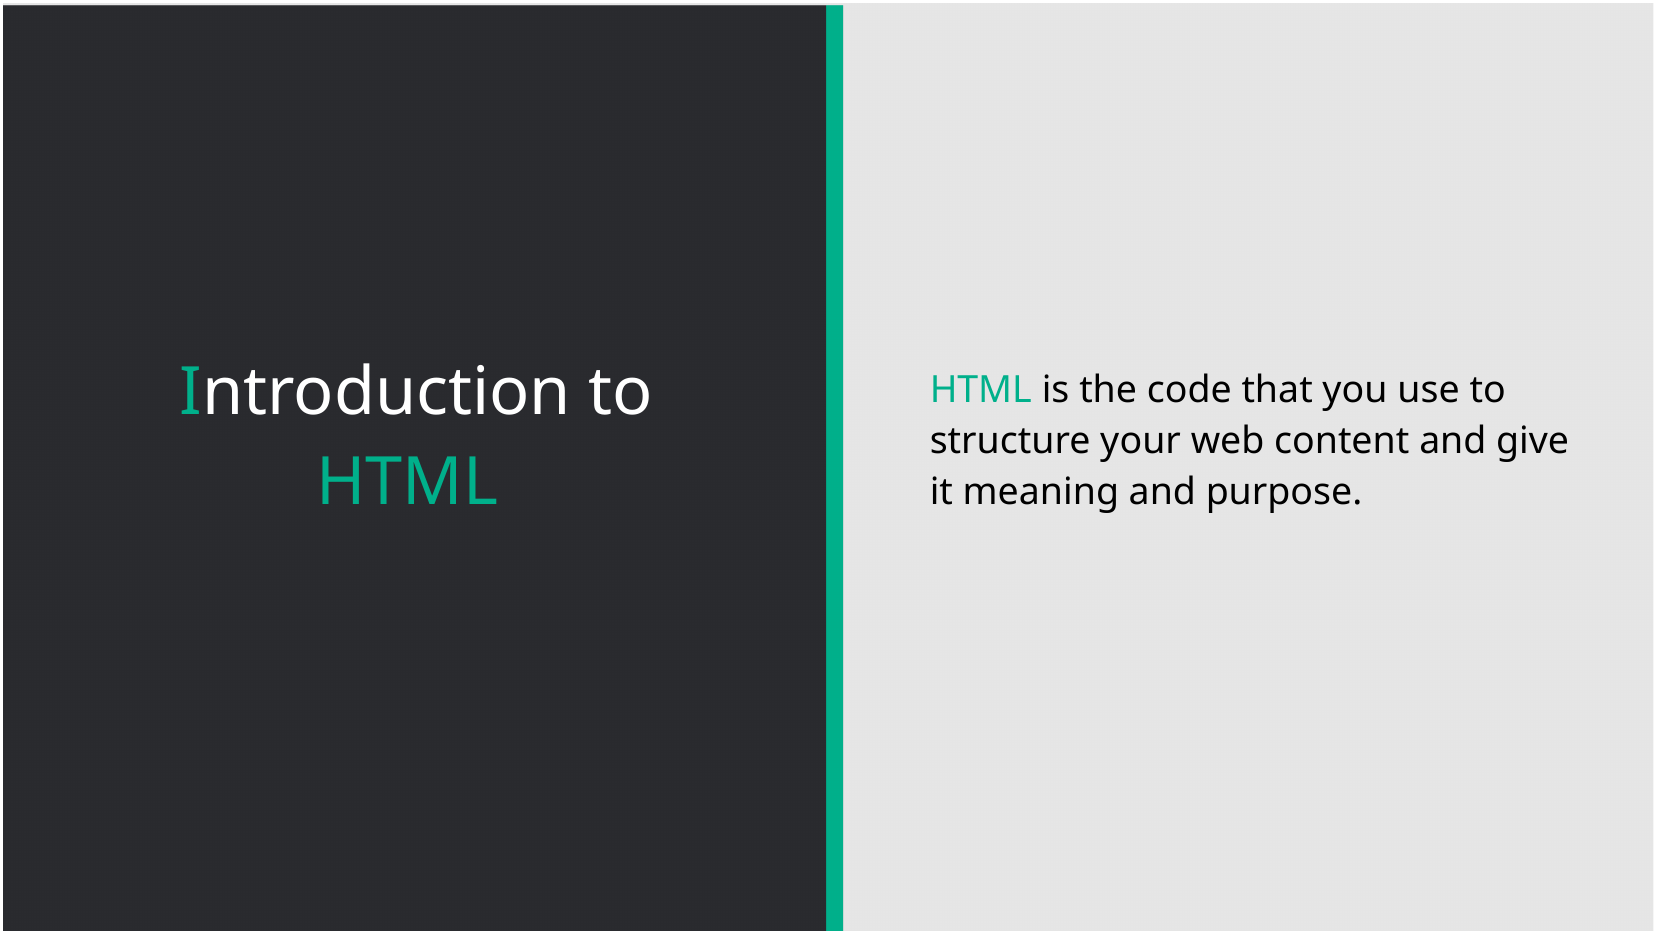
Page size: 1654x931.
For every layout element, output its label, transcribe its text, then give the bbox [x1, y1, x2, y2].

picture [3, 3, 1654, 931]
text_box Introduction to HTML [165, 335, 676, 526]
text_box HTML is the code that you use to structure your web content and give it meaning and purpose. [915, 354, 1591, 511]
